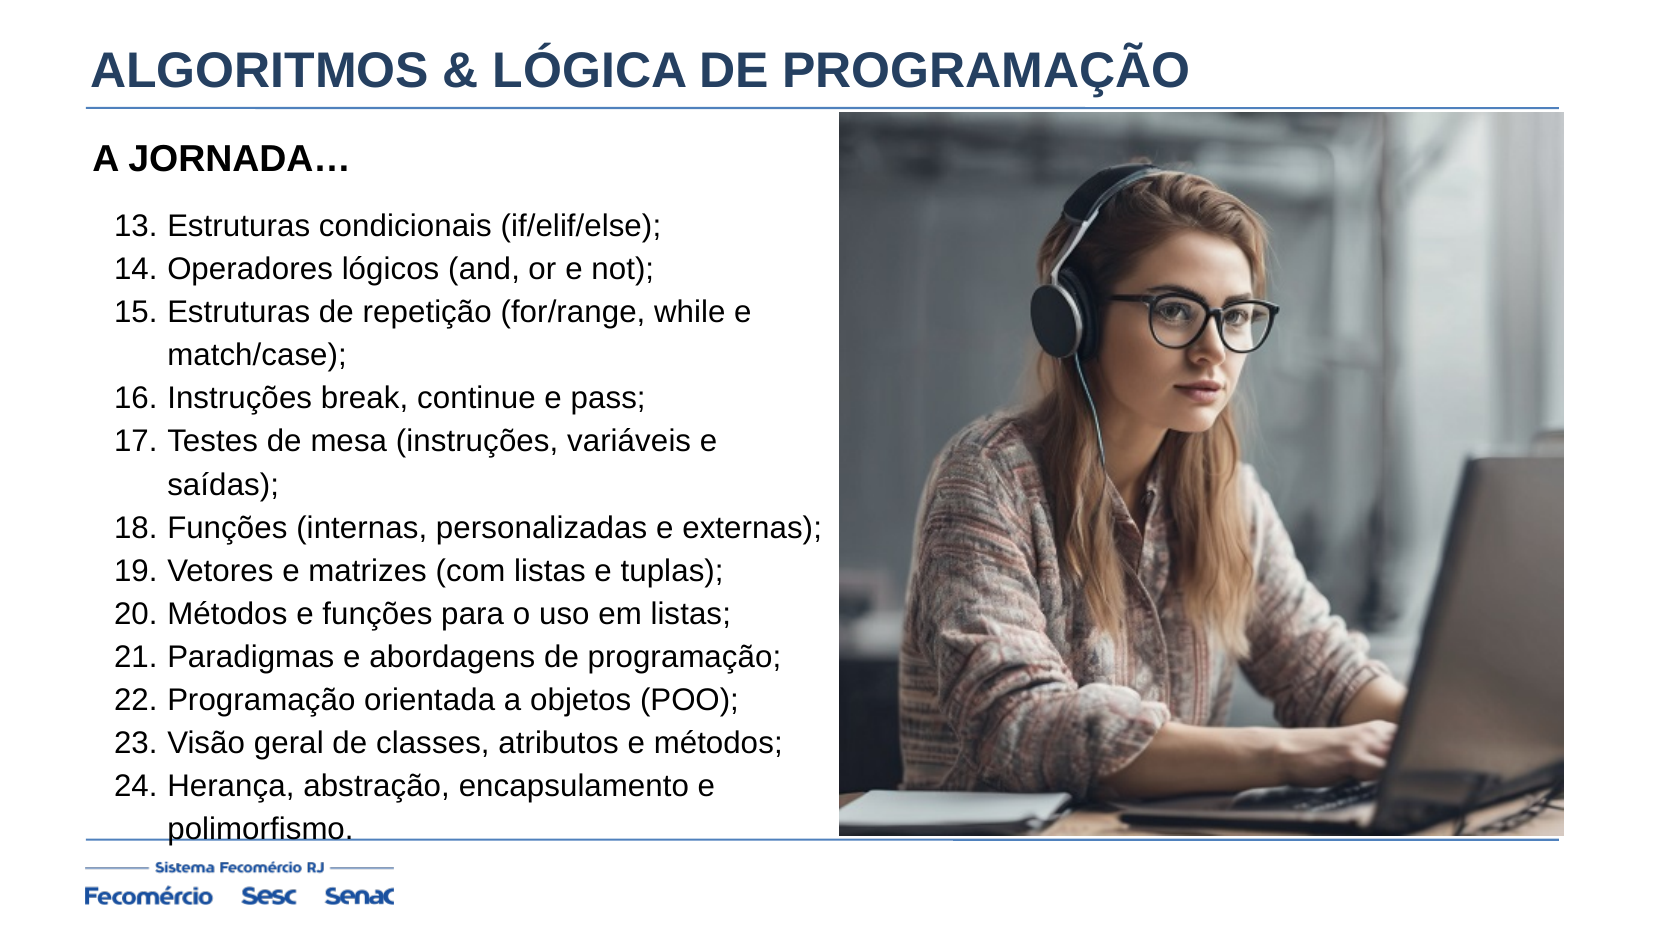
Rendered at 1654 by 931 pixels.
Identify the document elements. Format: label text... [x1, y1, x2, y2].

text_box A JORNADA… Estruturas condicionais (if/elif/else); Operadores lógicos (and, or e not); Estruturas de repetição (for/range, while e match/case); Instruções break, continue e pass; Testes de mesa (instruções, variáveis e saídas); Funções (internas, personalizadas e externas); Vetores e matrizes (com listas e tuplas); Métodos e funções para o uso em listas; Paradigmas e abordagens de programação; Programação orientada a objetos (POO); Visão geral de classes, atributos e métodos; Herança, abstração, encapsulamento e polimorfismo. [77, 112, 839, 836]
picture [839, 112, 1564, 836]
text_box ALGORITMOS & LÓGICA DE PROGRAMAÇÃO [90, 32, 1564, 104]
picture [62, 845, 416, 921]
